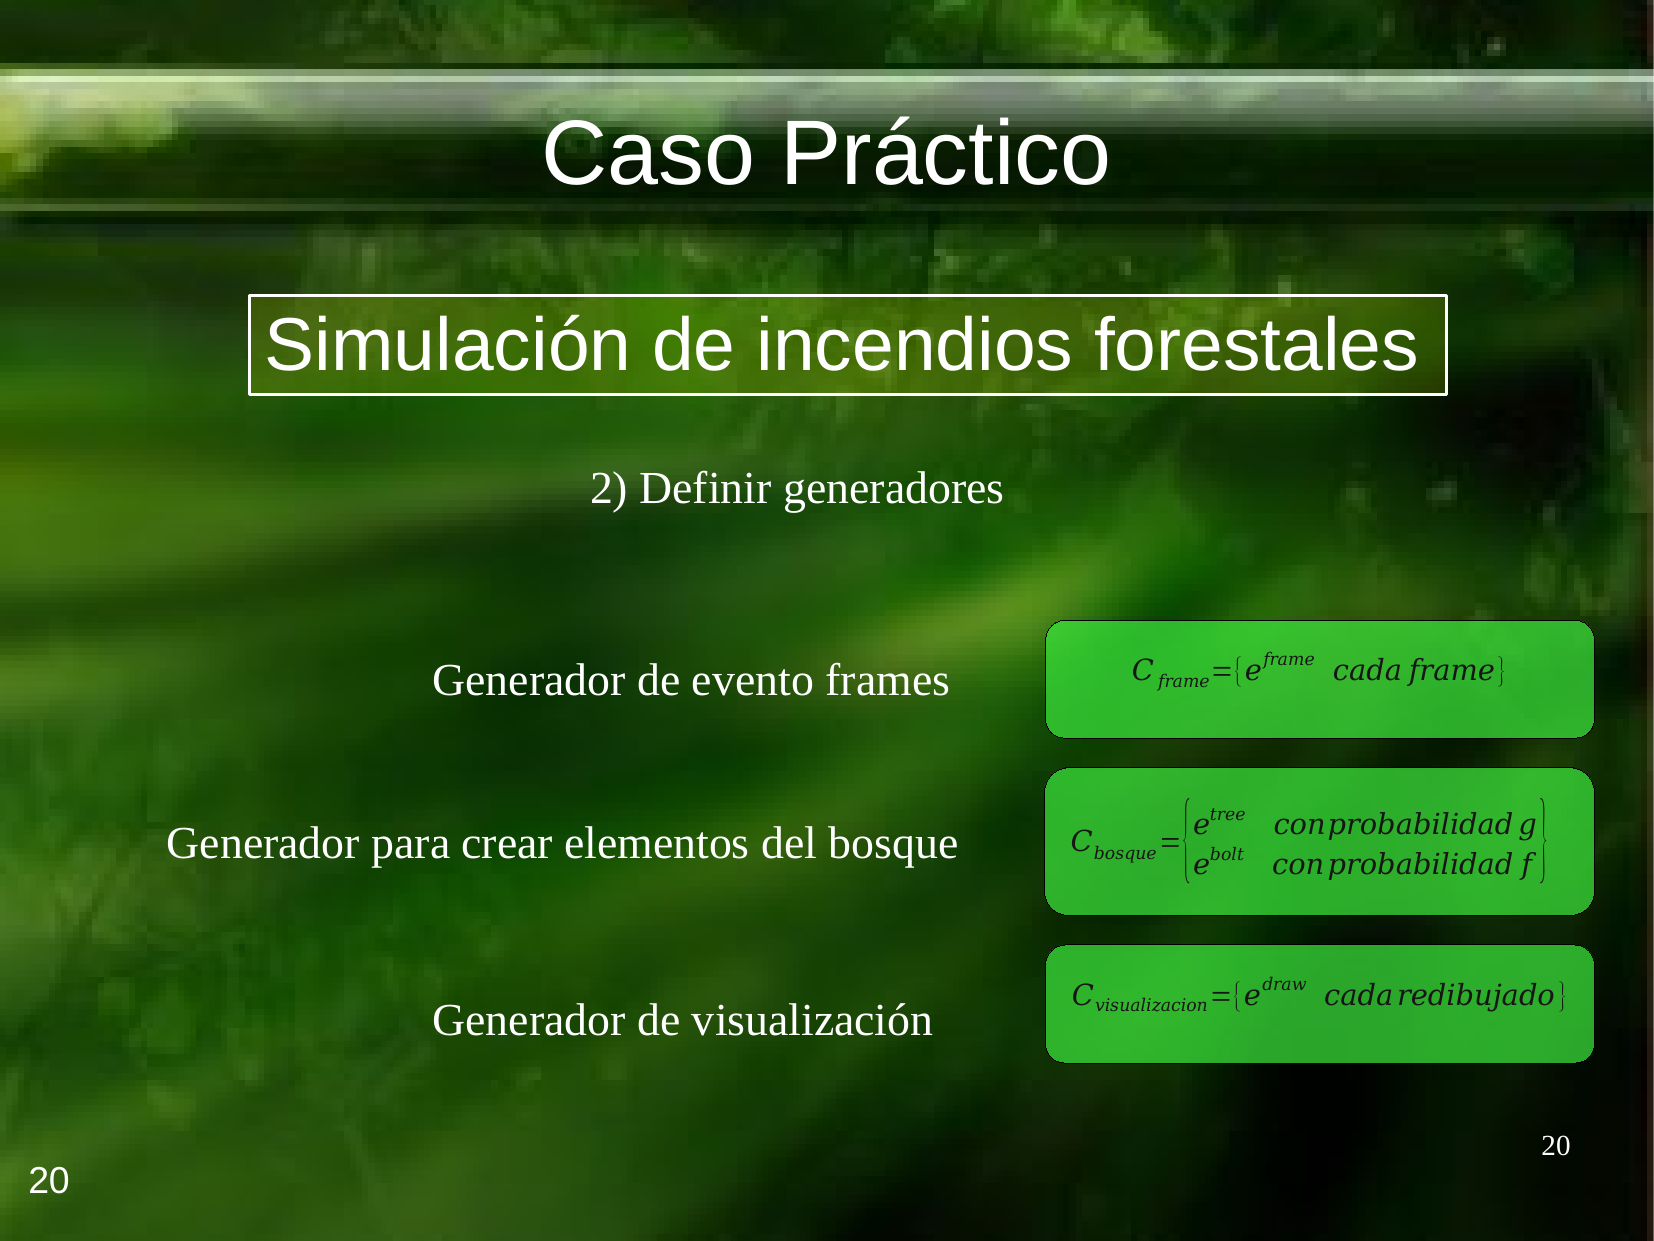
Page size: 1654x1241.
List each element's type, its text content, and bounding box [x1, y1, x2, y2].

text_box [1044, 767, 1595, 916]
text_box Generador de evento frames [417, 634, 975, 700]
chart [1064, 797, 1557, 886]
text_box 2) Definir generadores [442, 443, 1152, 509]
text_box [1045, 944, 1595, 1064]
chart [1125, 649, 1515, 693]
text_box [1045, 620, 1595, 739]
text_box Generador para crear elementos del bosque [152, 797, 975, 864]
chart [1065, 974, 1575, 1017]
text_box Generador de visualización [417, 974, 975, 1041]
picture [0, 0, 1654, 1241]
text_box <número> [13, 1151, 214, 1222]
title Caso Práctico [82, 56, 1571, 250]
text_box Simulación de incendios forestales [249, 295, 1447, 395]
